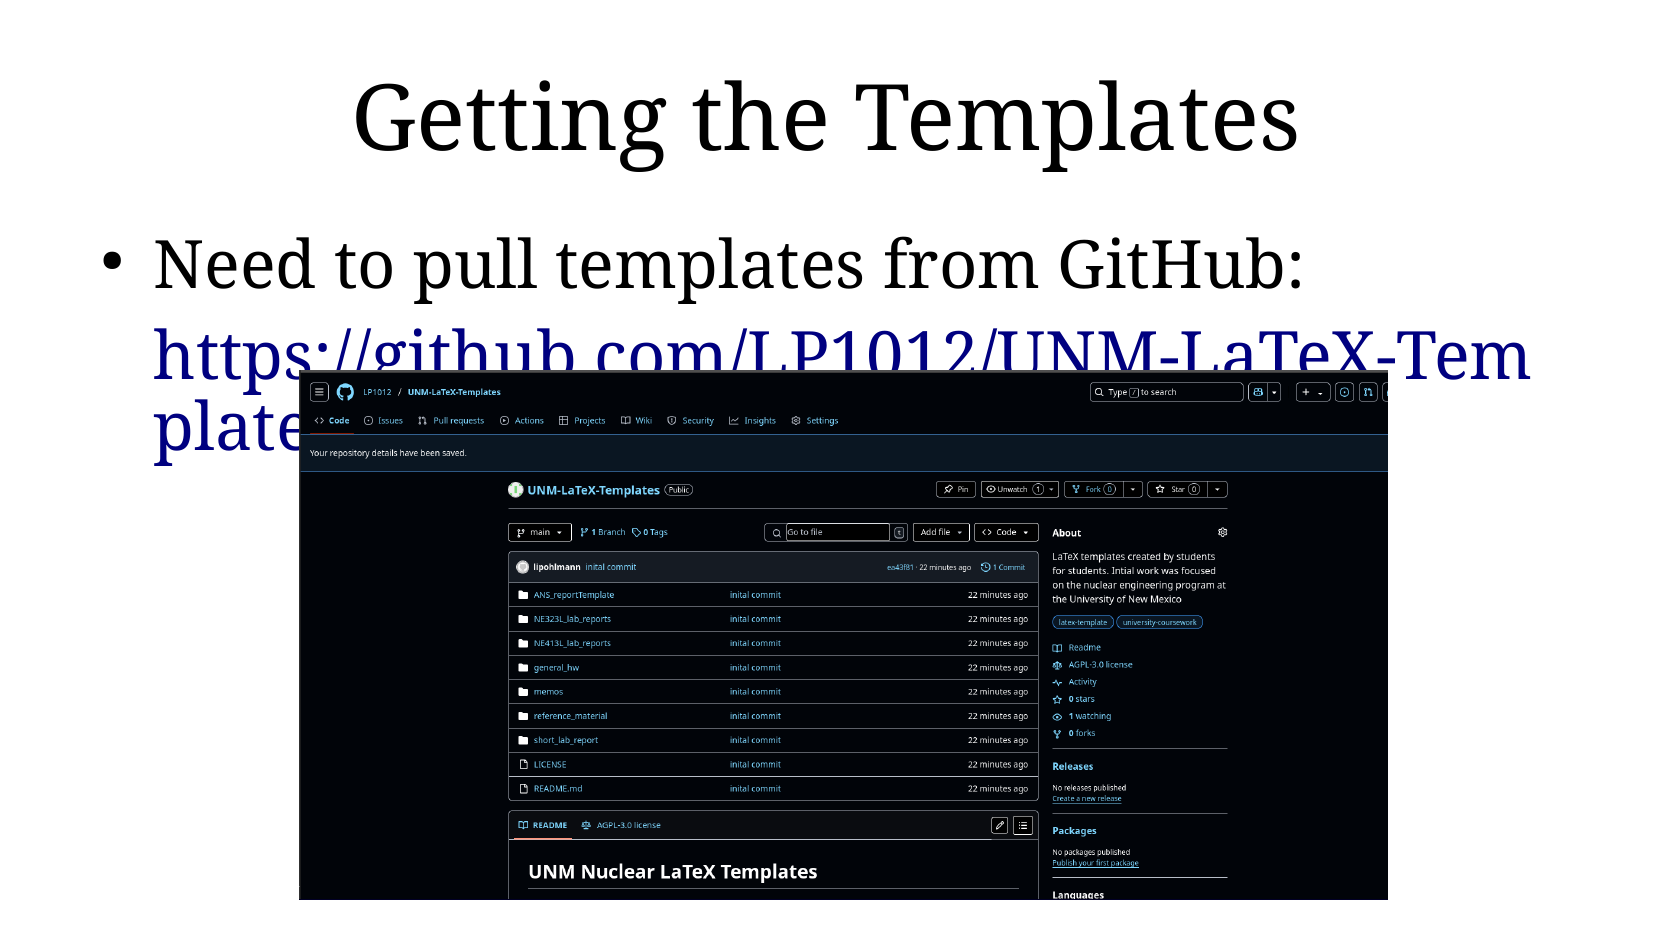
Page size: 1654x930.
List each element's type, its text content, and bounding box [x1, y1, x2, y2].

list Need to pull templates from GitHub: https://github.com/LP1012/UNM-LaTeX-Templates [82, 217, 1571, 757]
title Getting the Templates [82, 37, 1571, 193]
picture [299, 370, 1388, 900]
